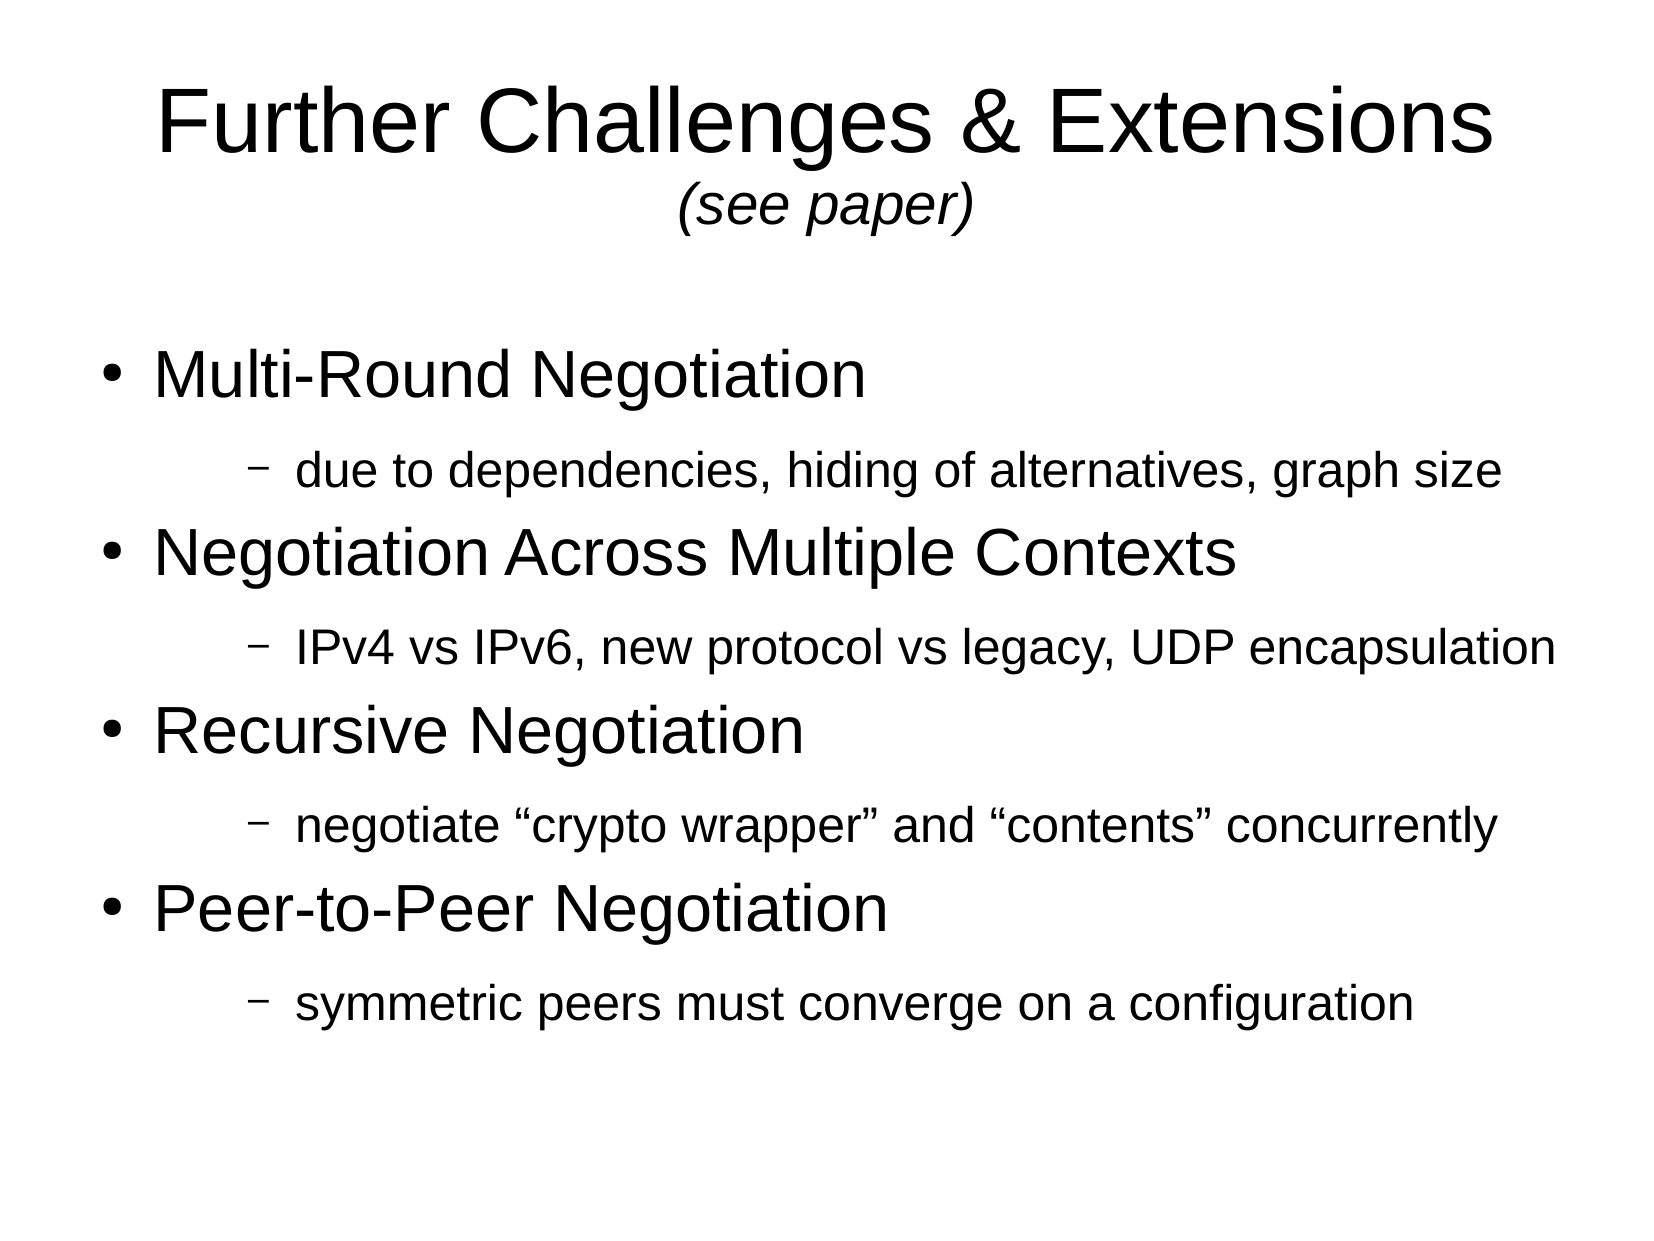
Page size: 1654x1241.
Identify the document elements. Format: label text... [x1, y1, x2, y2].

title Further Challenges & Extensions (see paper) [82, 49, 1571, 257]
list Multi-Round Negotiation due to dependencies, hiding of alternatives, graph size Negotiation Across Multiple Contexts IPv4 vs IPv6, new protocol vs legacy, UDP encapsulation Recursive Negotiation negotiate “crypto wrapper” and “contents” concurrently Peer-to-Peer Negotiation symmetric peers must converge on a configuration [82, 337, 1571, 1094]
